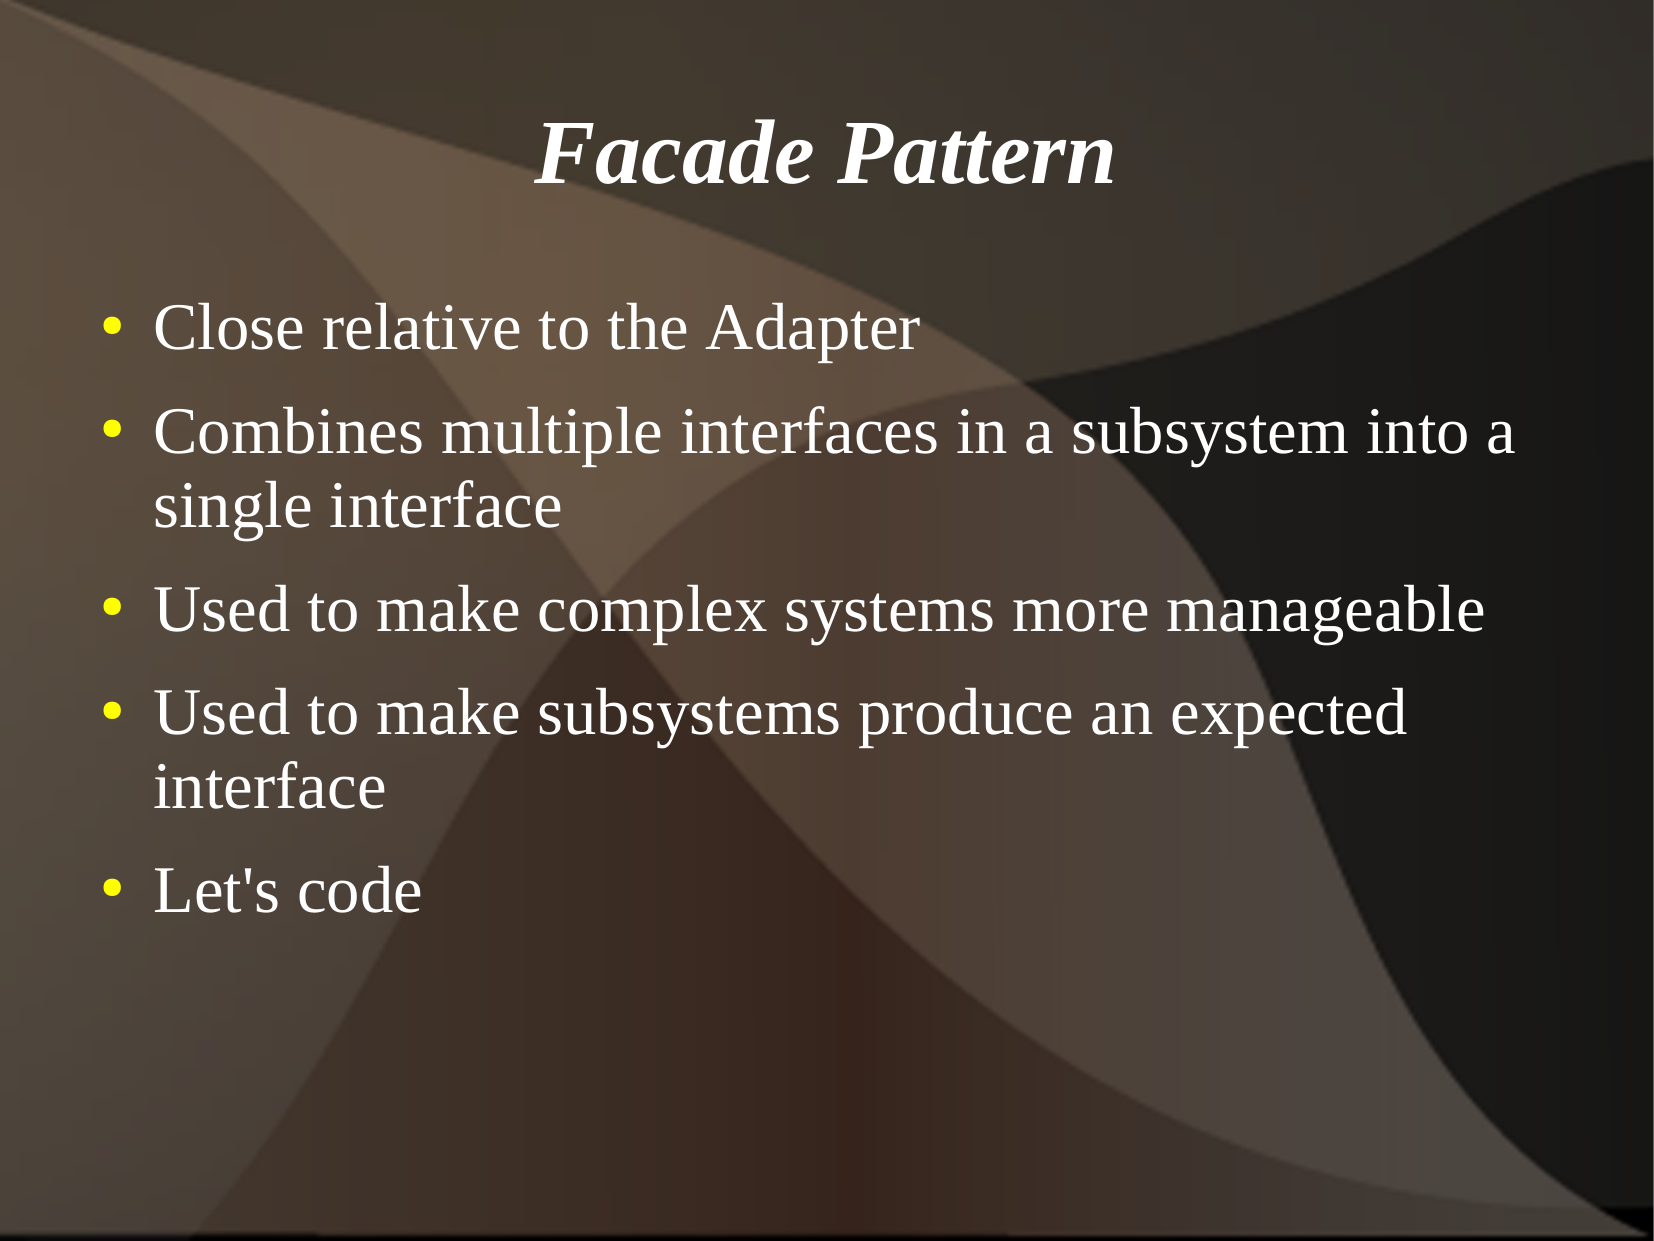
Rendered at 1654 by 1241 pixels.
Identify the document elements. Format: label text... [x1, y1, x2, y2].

list Close relative to the Adapter Combines multiple interfaces in a subsystem into a single interface Used to make complex systems more manageable Used to make subsystems produce an expected interface Let's code [82, 290, 1571, 1109]
title Facade Pattern [82, 49, 1571, 257]
picture [0, 0, 1654, 1241]
